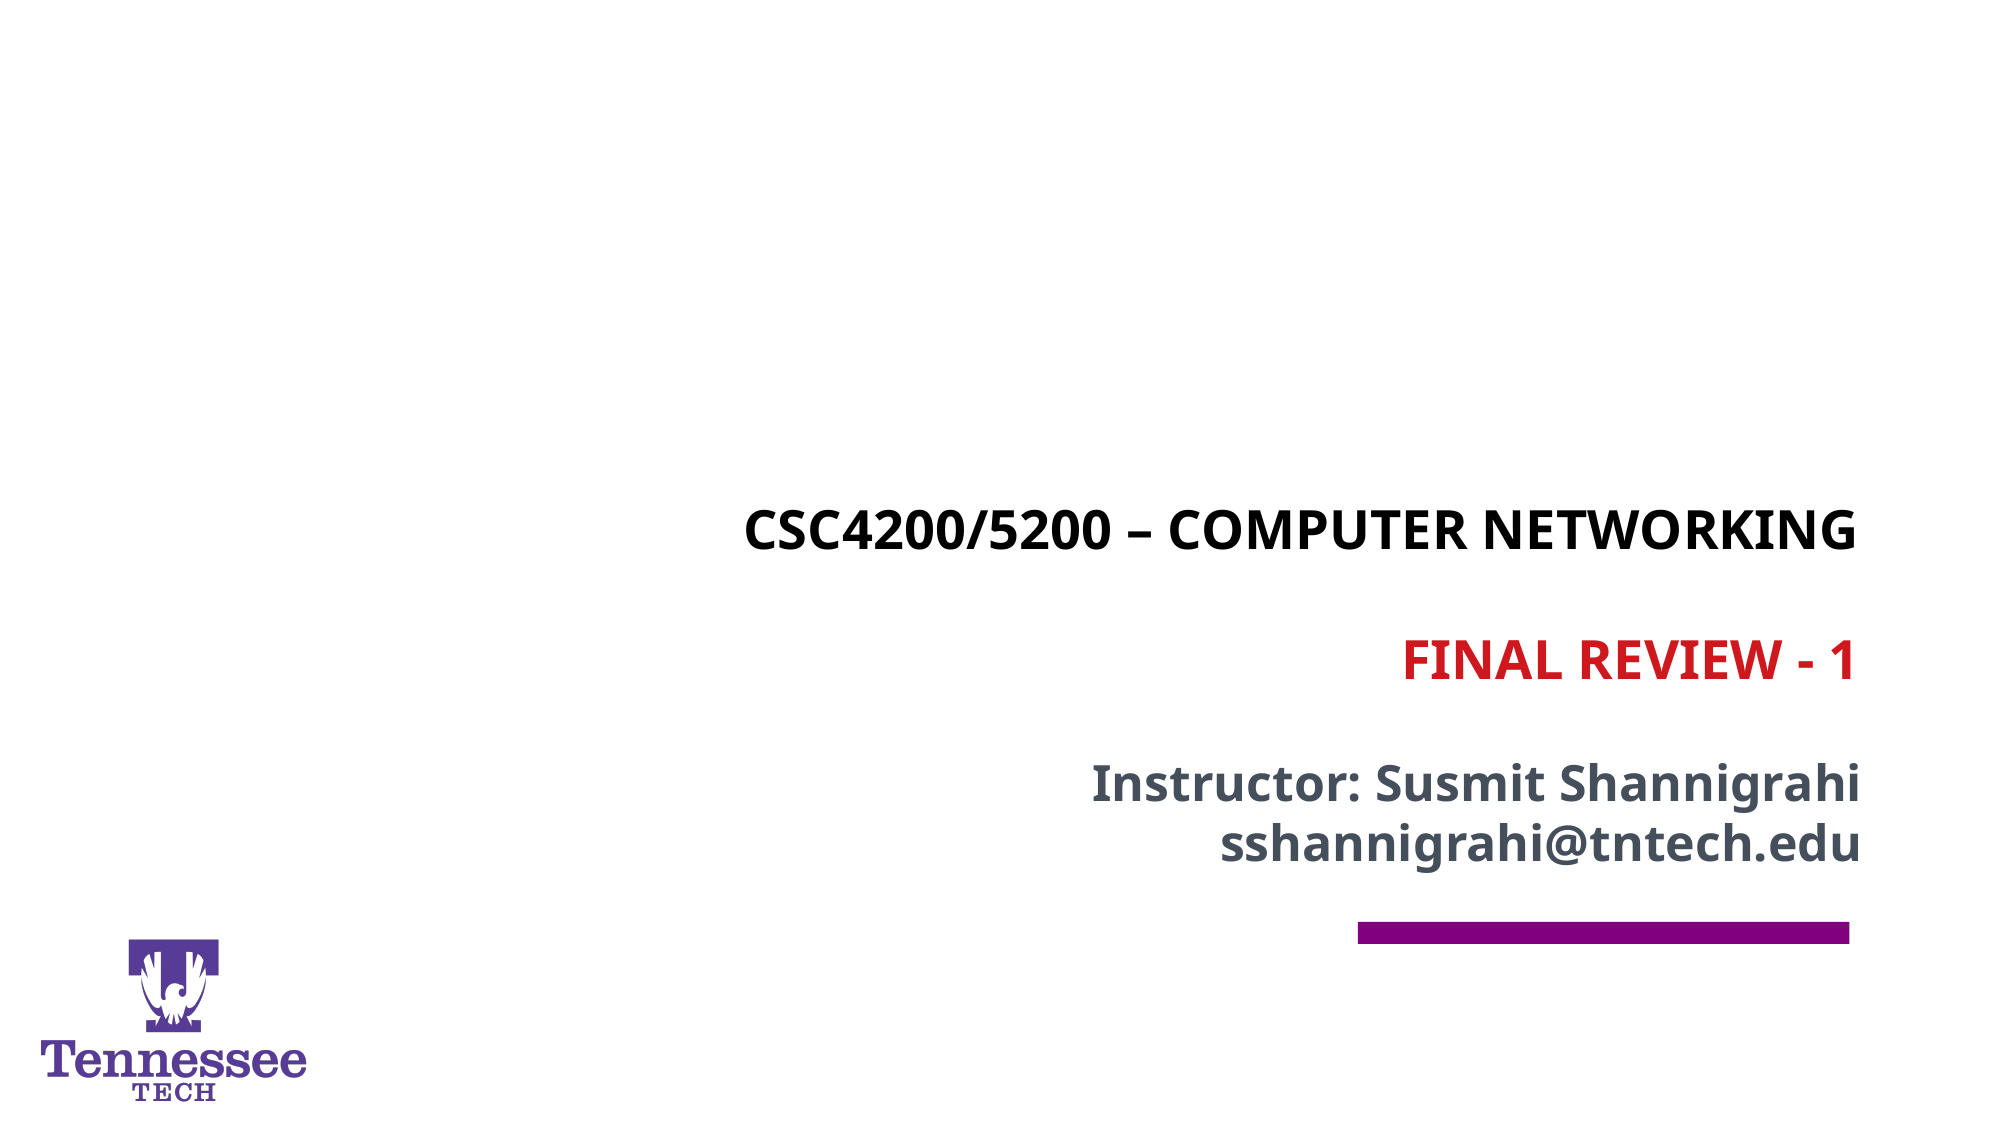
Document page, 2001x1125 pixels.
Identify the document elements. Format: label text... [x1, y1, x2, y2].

text_box CSC4200/5200 – Computer Networking Final Review - 1 [30, 404, 1875, 706]
text_box Instructor: Susmit Shannigrahi sshannigrahi@tntech.edu [462, 886, 1877, 1075]
picture [16, 914, 331, 1122]
